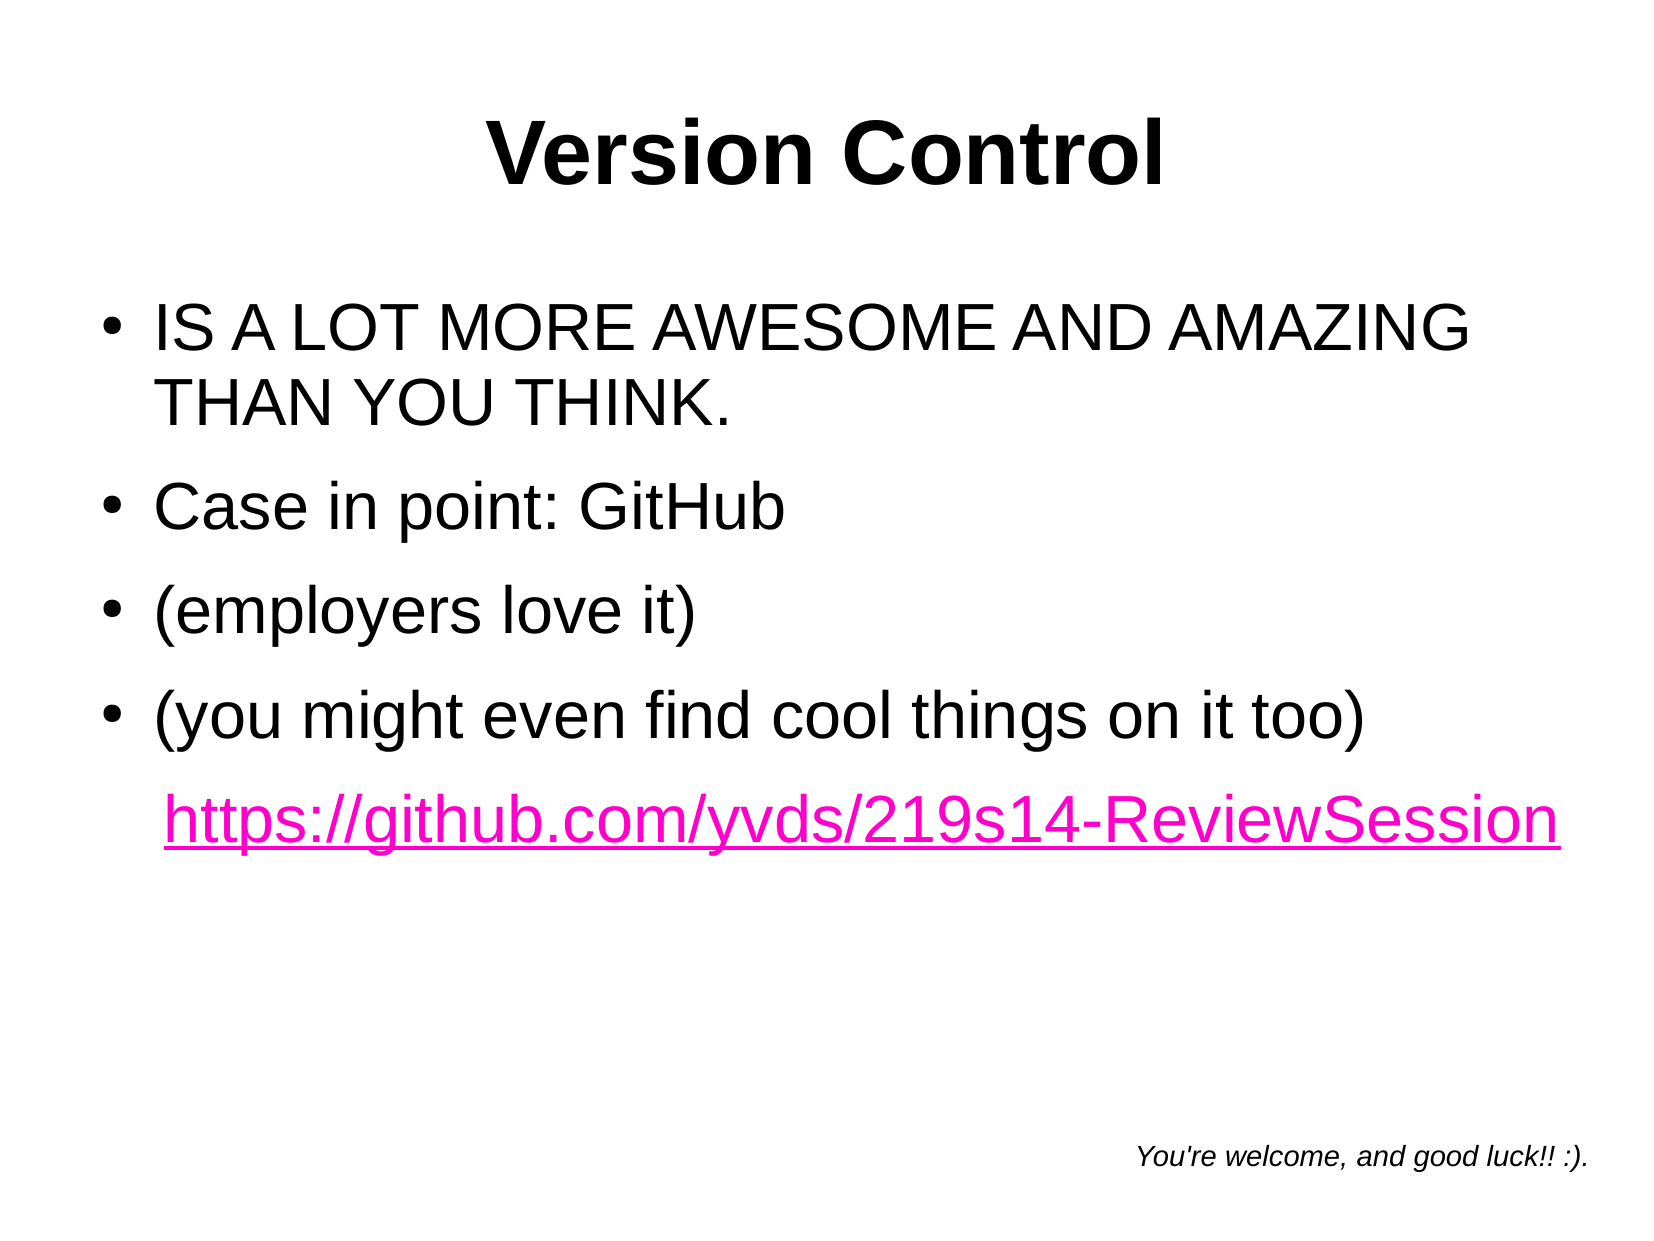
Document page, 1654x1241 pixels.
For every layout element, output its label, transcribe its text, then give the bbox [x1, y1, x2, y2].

list You're welcome, and good luck!! :). [1135, 1140, 1654, 1241]
title Version Control [82, 49, 1571, 257]
list IS A LOT MORE AWESOME AND AMAZING THAN YOU THINK. Case in point: GitHub (employers love it) (you might even find cool things on it too) https://github.com/yvds/219s14-ReviewSession [82, 290, 1571, 1010]
